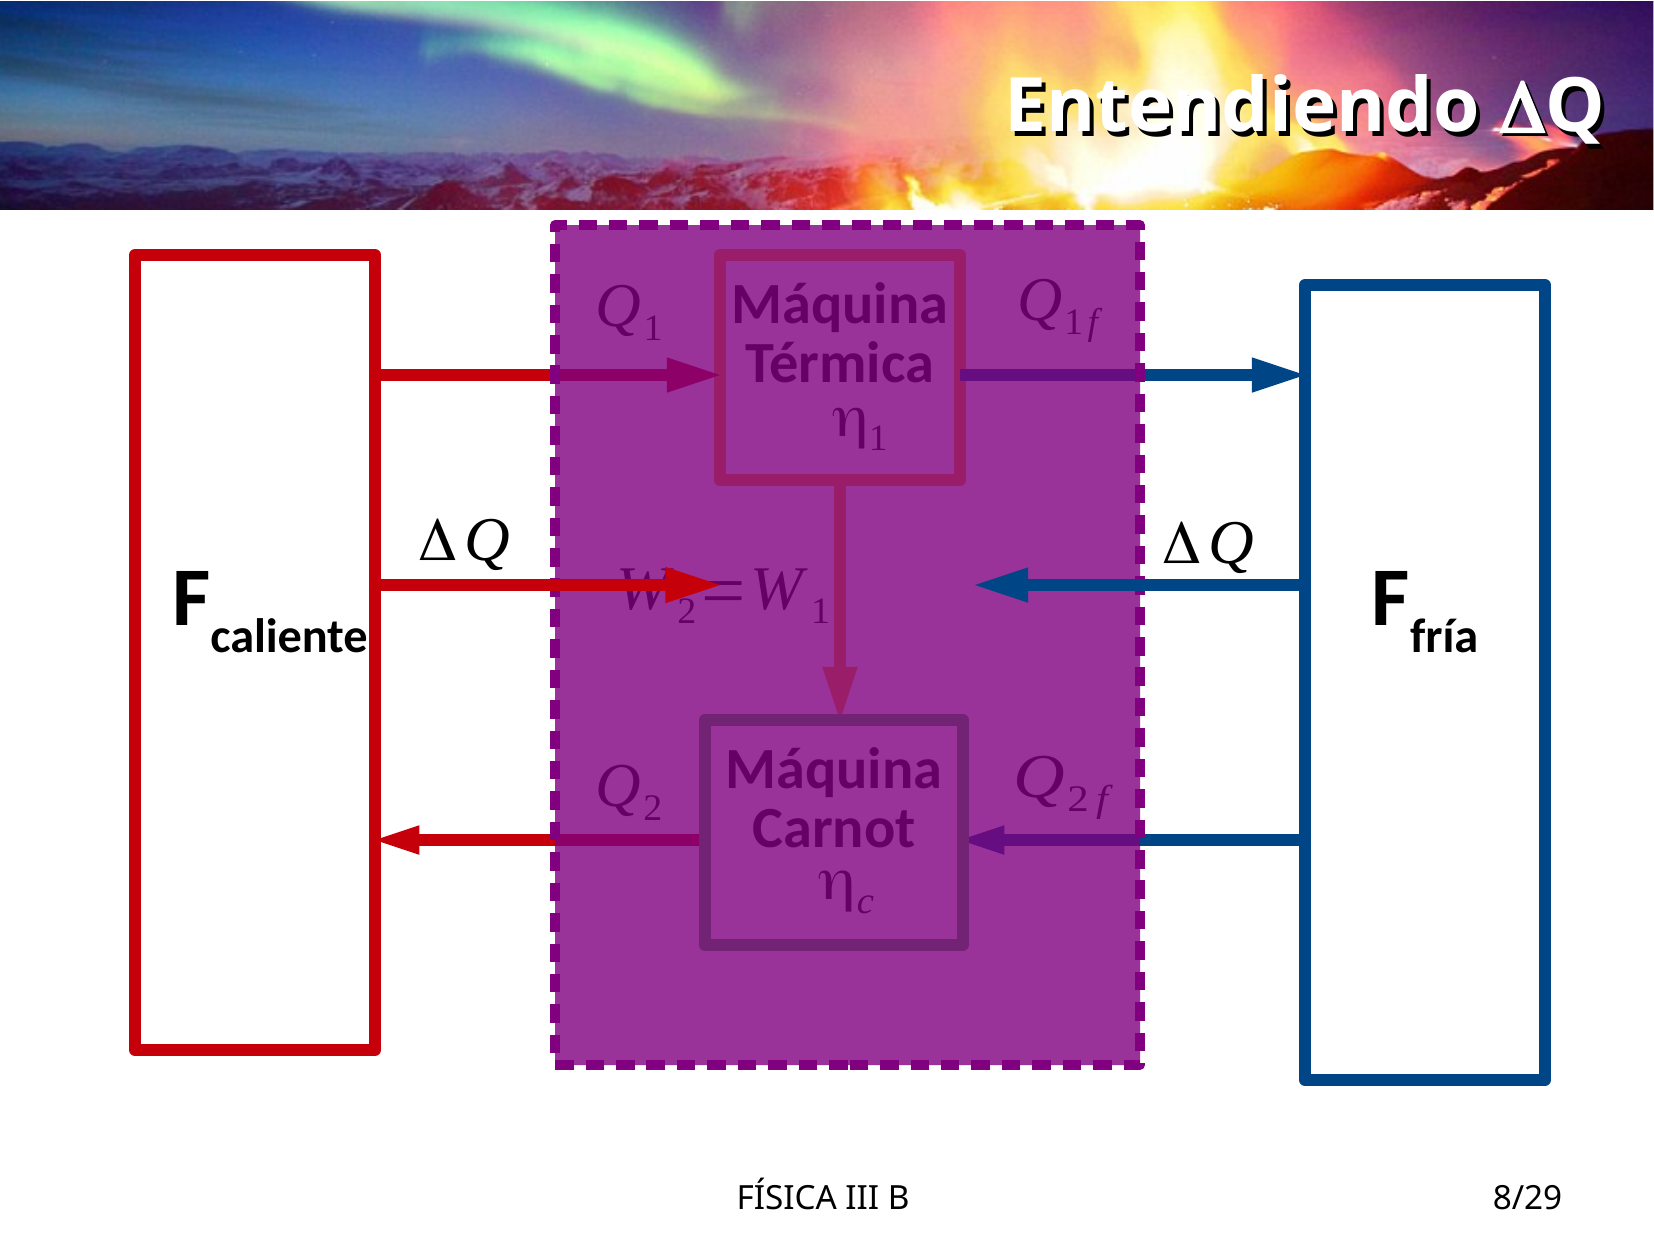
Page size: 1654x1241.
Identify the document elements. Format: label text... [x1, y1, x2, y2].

title Entendiendo DQ [45, 15, 1606, 191]
picture [0, 1, 1654, 210]
text_box [555, 225, 1141, 1066]
text_box Fcaliente [150, 555, 391, 691]
chart [410, 503, 520, 573]
chart [1155, 506, 1264, 576]
text_box Ffría [1305, 555, 1546, 691]
